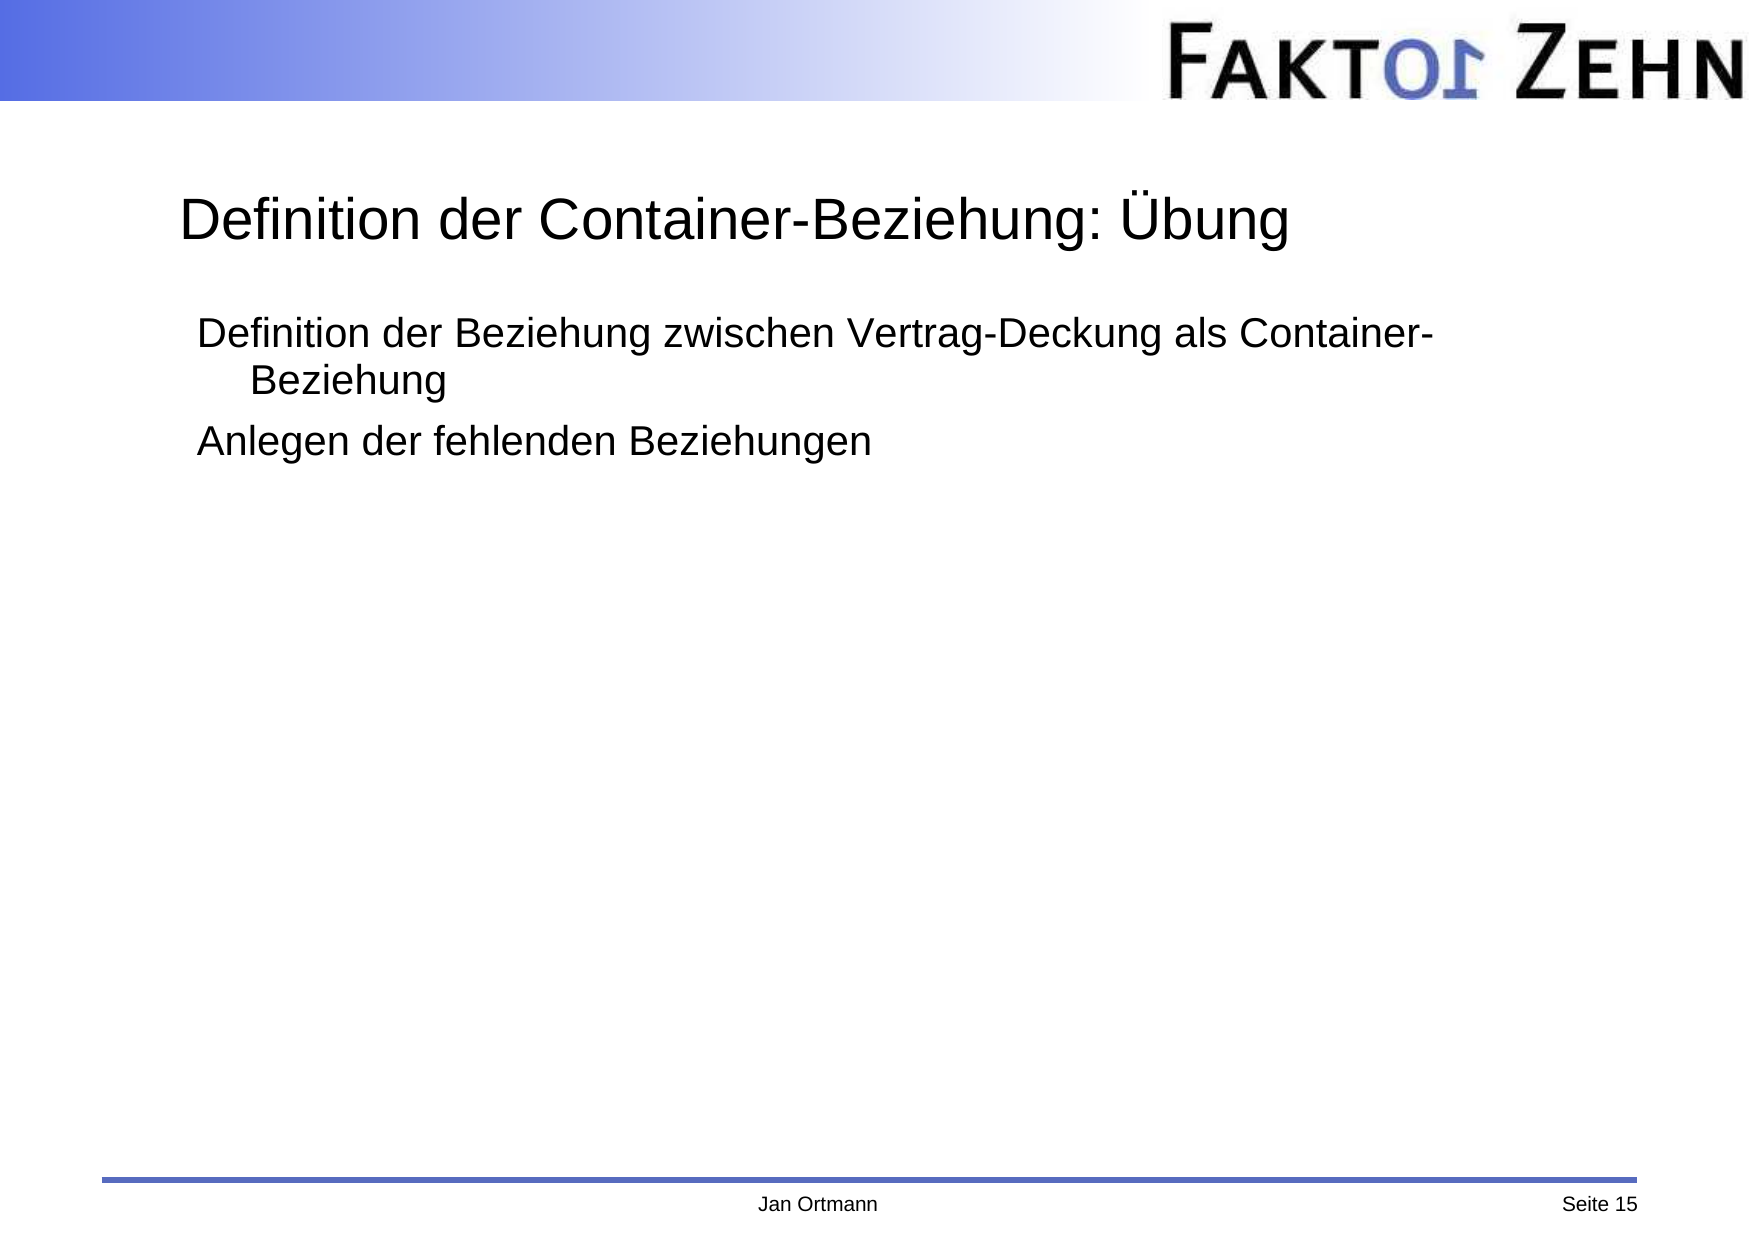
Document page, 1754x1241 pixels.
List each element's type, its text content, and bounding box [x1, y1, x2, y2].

picture [1162, 7, 1752, 100]
title Definition der Container-Beziehung: Übung [179, 142, 1576, 296]
list Definition der Beziehung zwischen Vertrag-Deckung als Container-Beziehung Anlegen der fehlenden Beziehungen [179, 310, 1576, 547]
